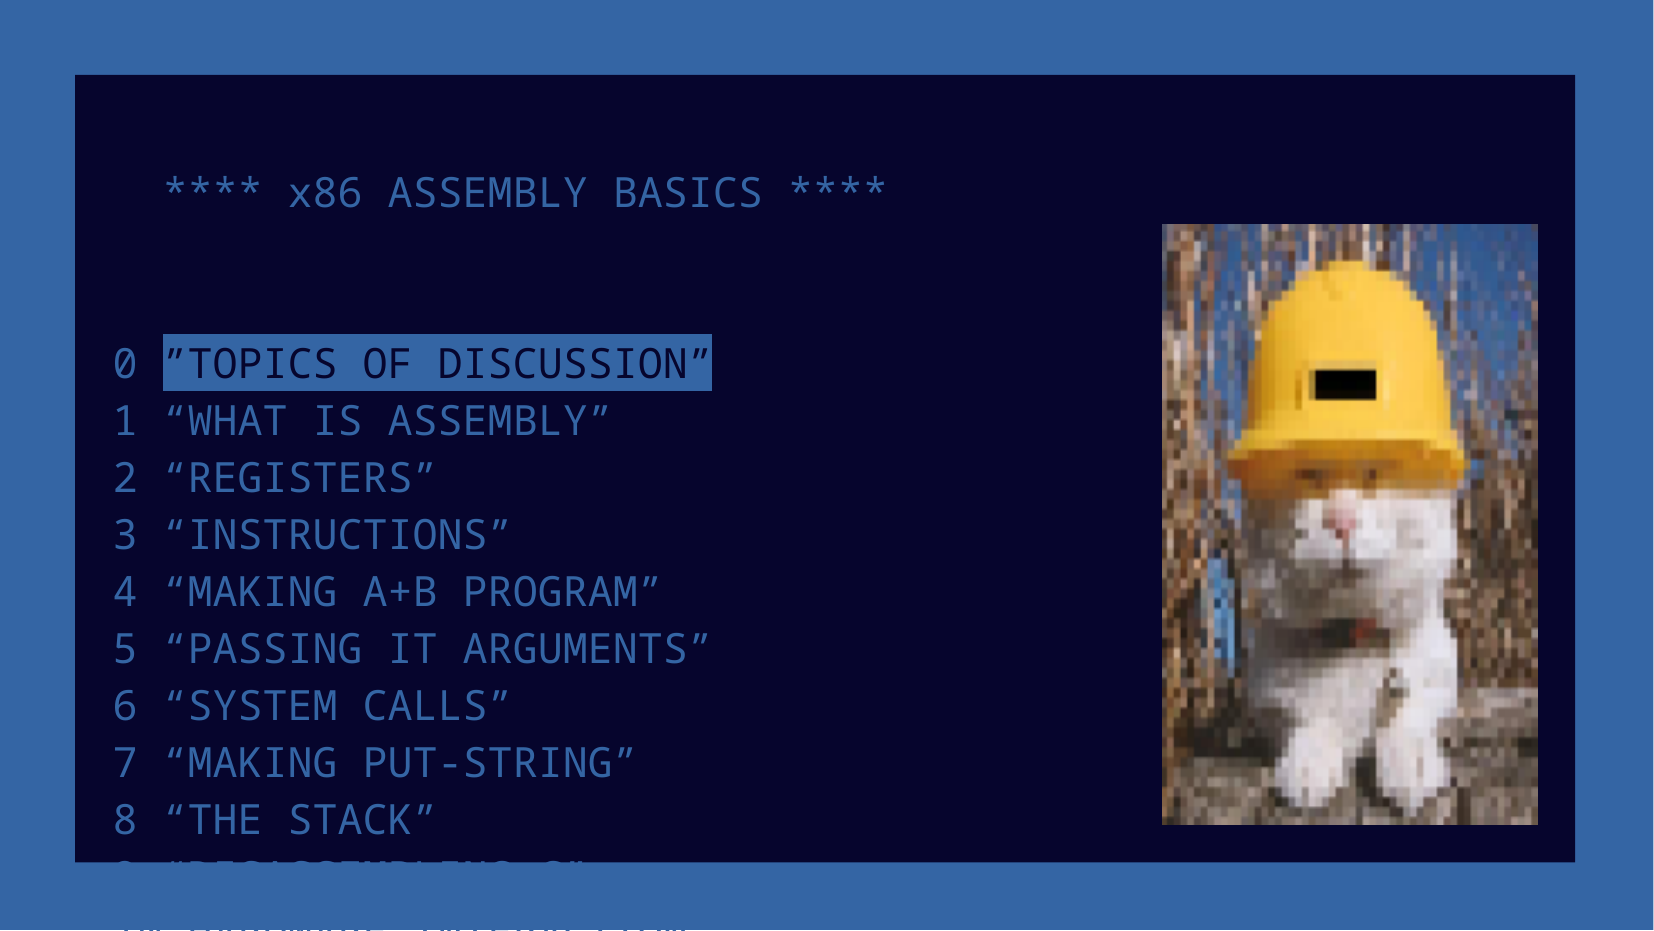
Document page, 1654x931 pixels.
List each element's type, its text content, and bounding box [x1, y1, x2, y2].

text_box [75, 74, 1576, 863]
picture [1162, 224, 1538, 826]
subtitle **** x86 ASSEMBLY BASICS **** 0 ”TOPICS OF DISCUSSION” 1 “WHAT IS ASSEMBLY” 2 “REGISTERS” 3 “INSTRUCTIONS” 4 “MAKING A+B PROGRAM” 5 “PASSING IT ARGUMENTS” 6 “SYSTEM CALLS” 7 “MAKING PUT-STRING” 8 “THE STACK” 9 “DISASSEMBLING C” 10“HARDWARE INTERACTION” [112, 105, 1538, 826]
